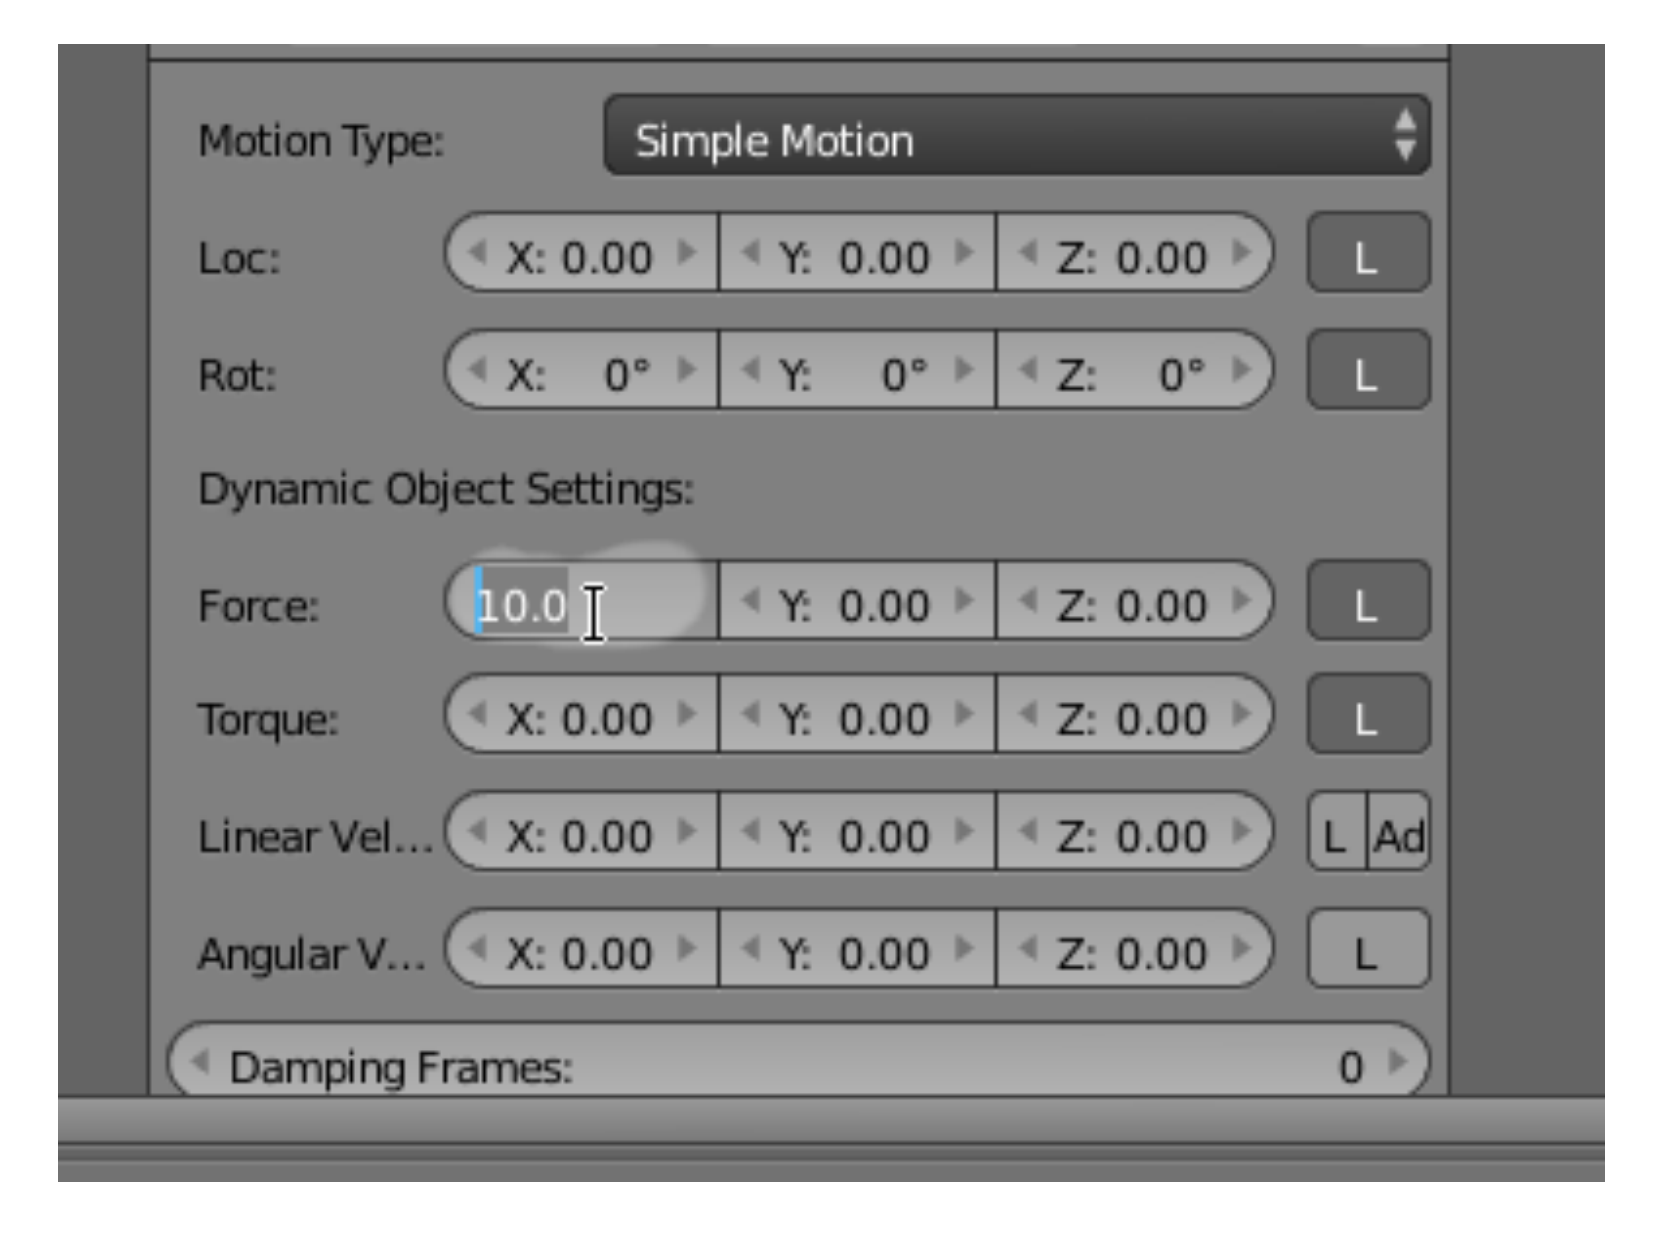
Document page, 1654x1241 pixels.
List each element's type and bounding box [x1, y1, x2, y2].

picture [58, 44, 1606, 1182]
